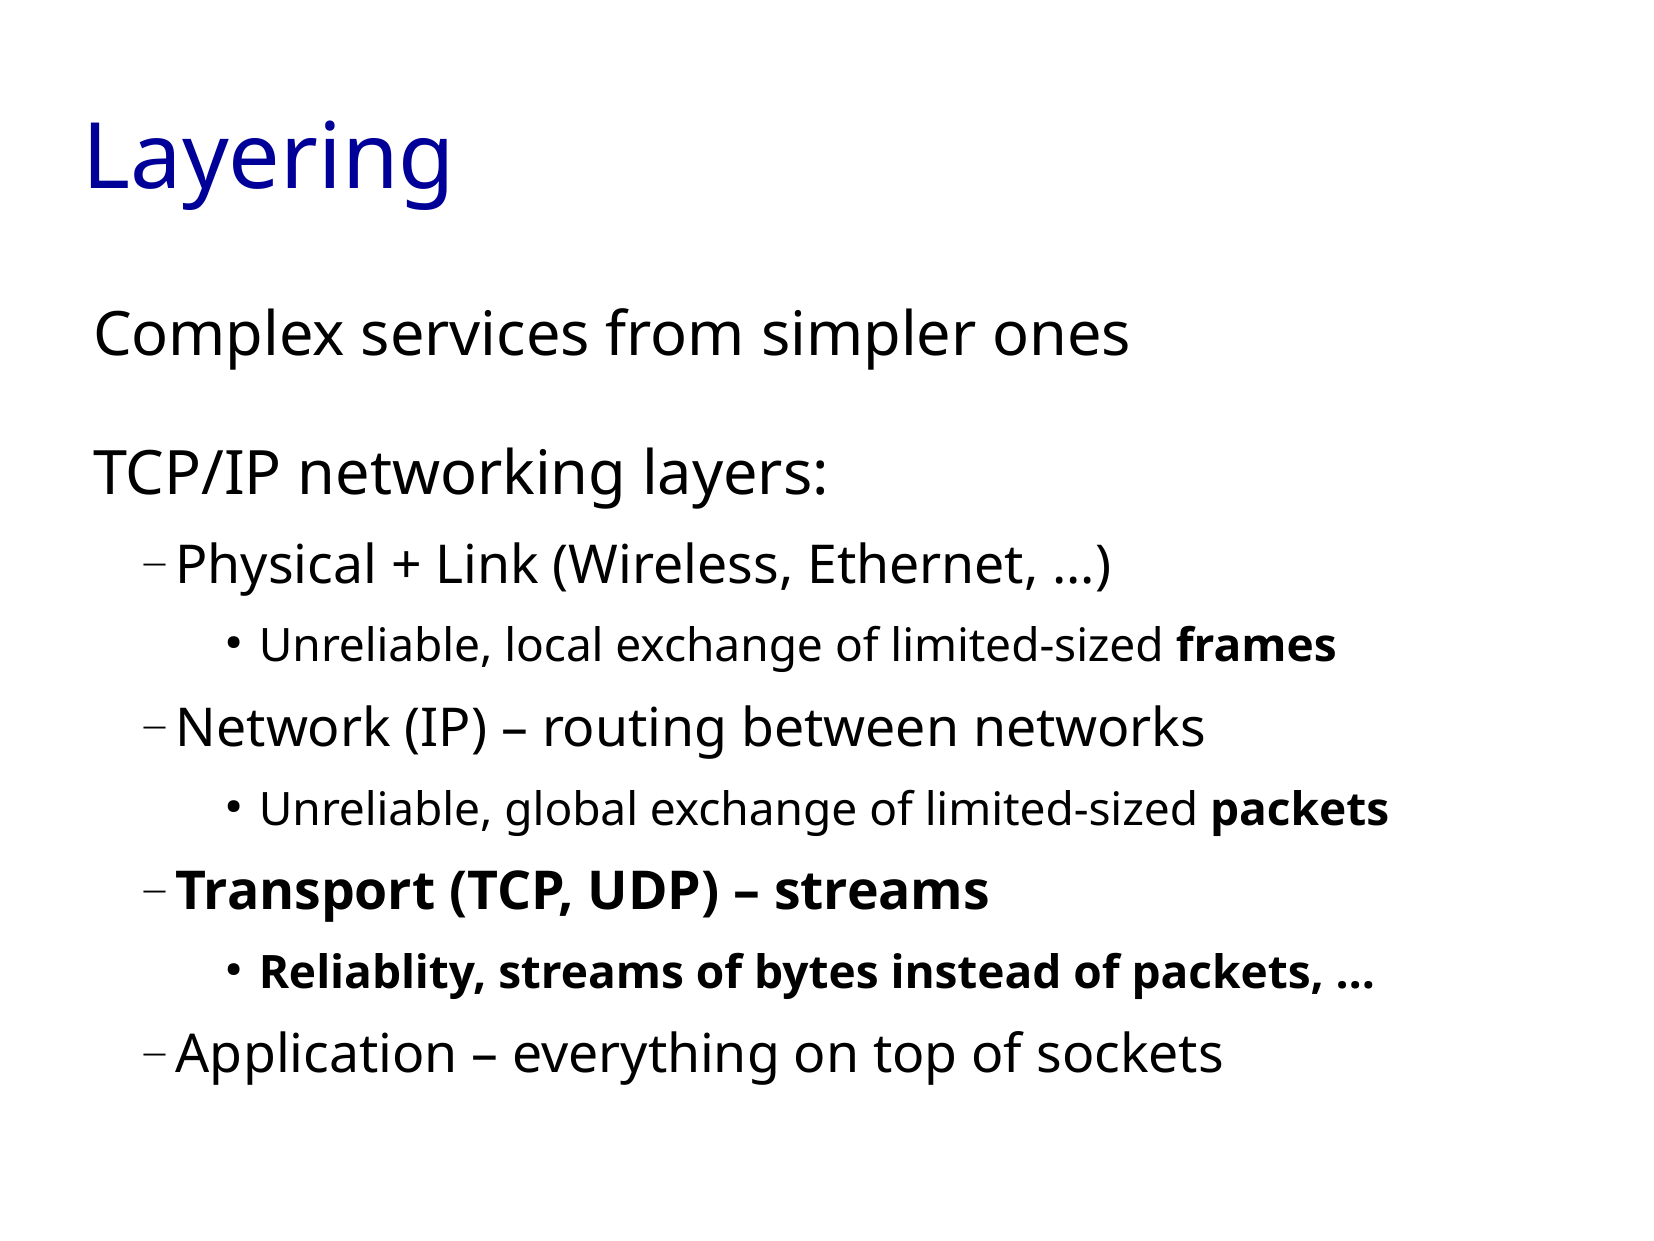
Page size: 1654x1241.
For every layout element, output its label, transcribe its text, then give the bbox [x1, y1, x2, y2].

title Layering [82, 49, 1571, 257]
list Complex services from simpler ones TCP/IP networking layers: Physical + Link (Wireless, Ethernet, ...) Unreliable, local exchange of limited-sized frames Network (IP) – routing between networks Unreliable, global exchange of limited-sized packets Transport (TCP, UDP) – streams Reliablity, streams of bytes instead of packets, … Application – everything on top of sockets [60, 290, 1571, 1096]
